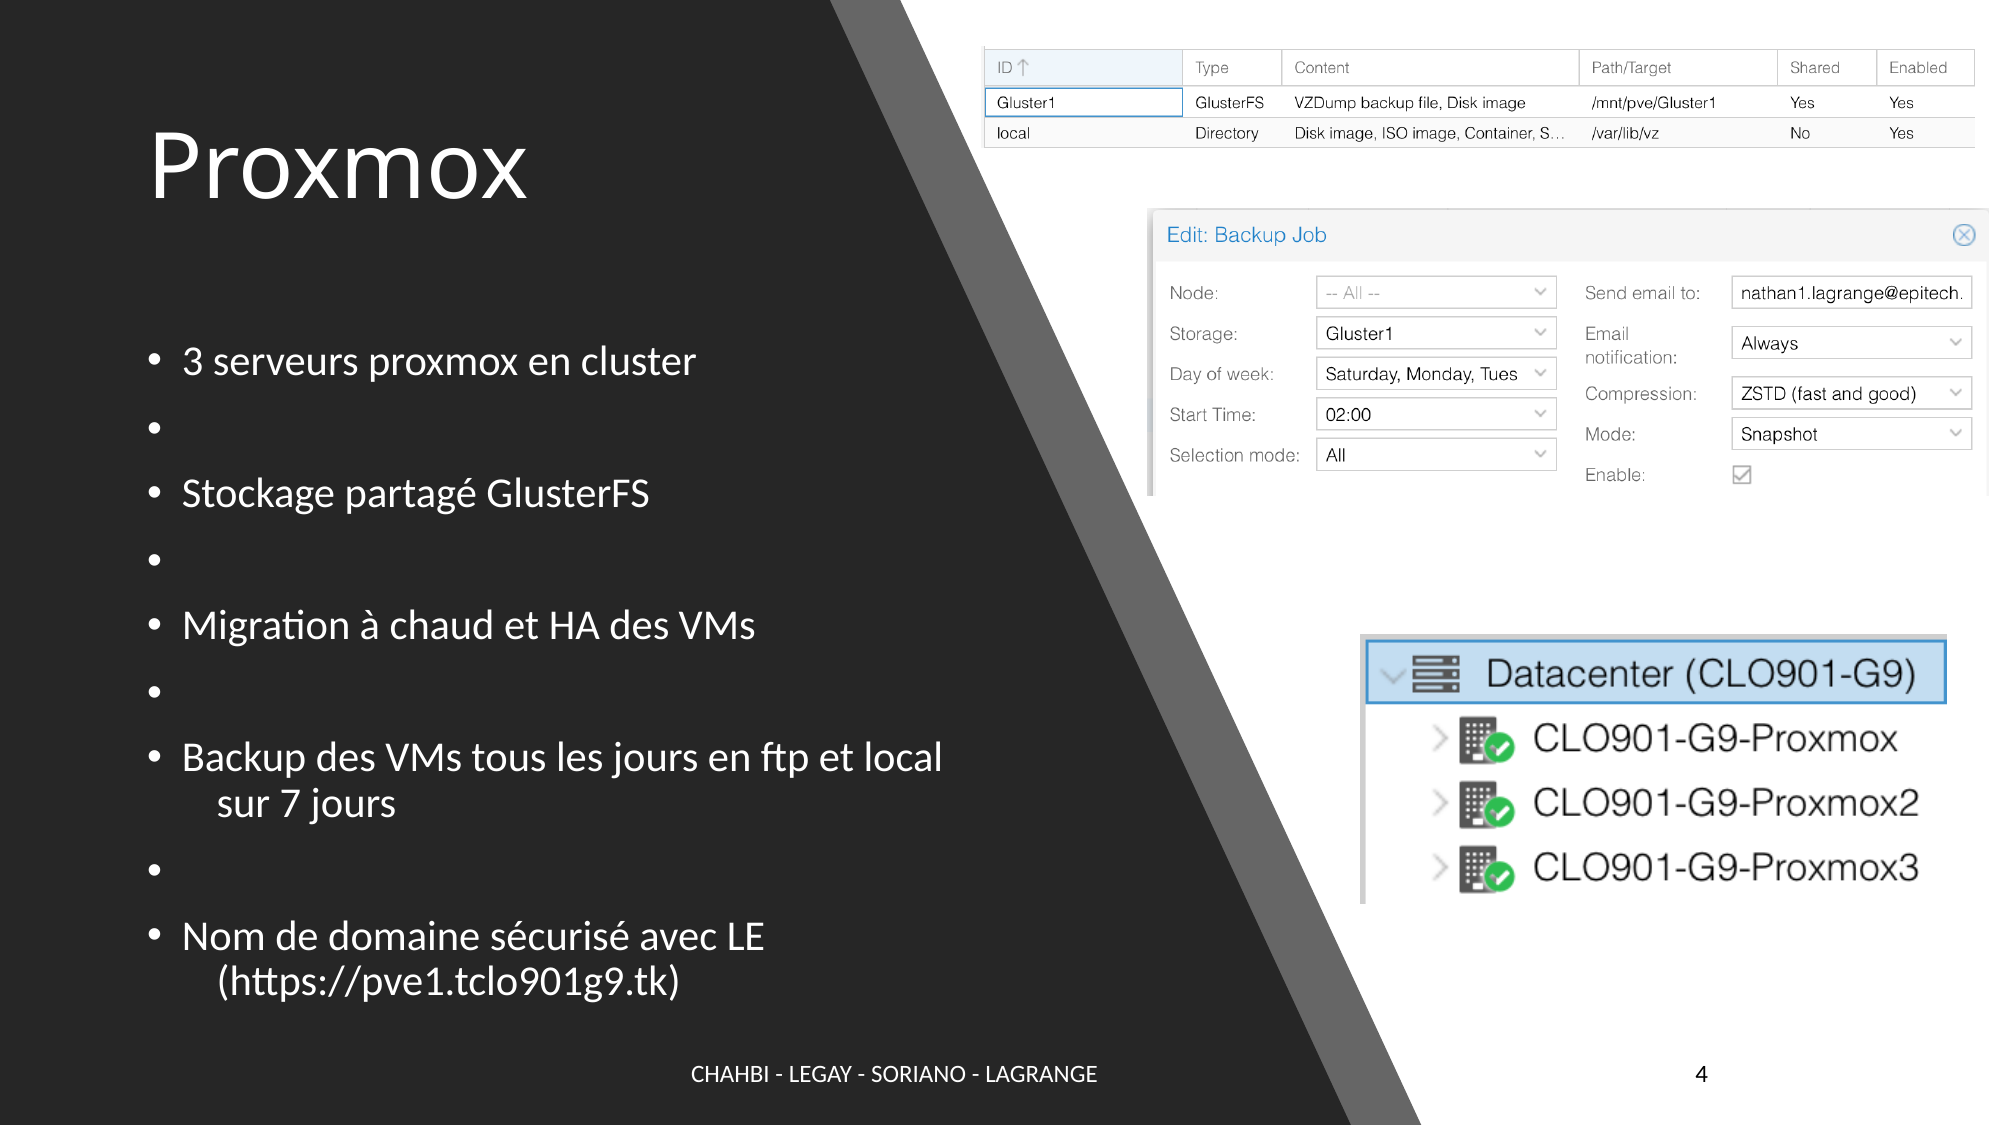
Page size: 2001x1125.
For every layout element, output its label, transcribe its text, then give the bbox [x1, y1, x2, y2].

picture [981, 46, 1975, 149]
text_box [0, 0, 2000, 1125]
slide_number [1680, 1042, 1863, 1103]
picture [1360, 634, 1947, 904]
title Proxmox [131, 59, 851, 278]
footer CHAHBI - LEGAY - SORIANO - LAGRANGE [521, 1042, 1269, 1103]
list 3 serveurs proxmox en cluster Stockage partagé GlusterFS Migration à chaud et HA des VMs Backup des VMs tous les jours en ftp et local sur 7 jours Nom de domaine sécurisé avec LE (https://pve1.tclo901g9.tk) [131, 331, 965, 1013]
picture [1147, 208, 1989, 496]
